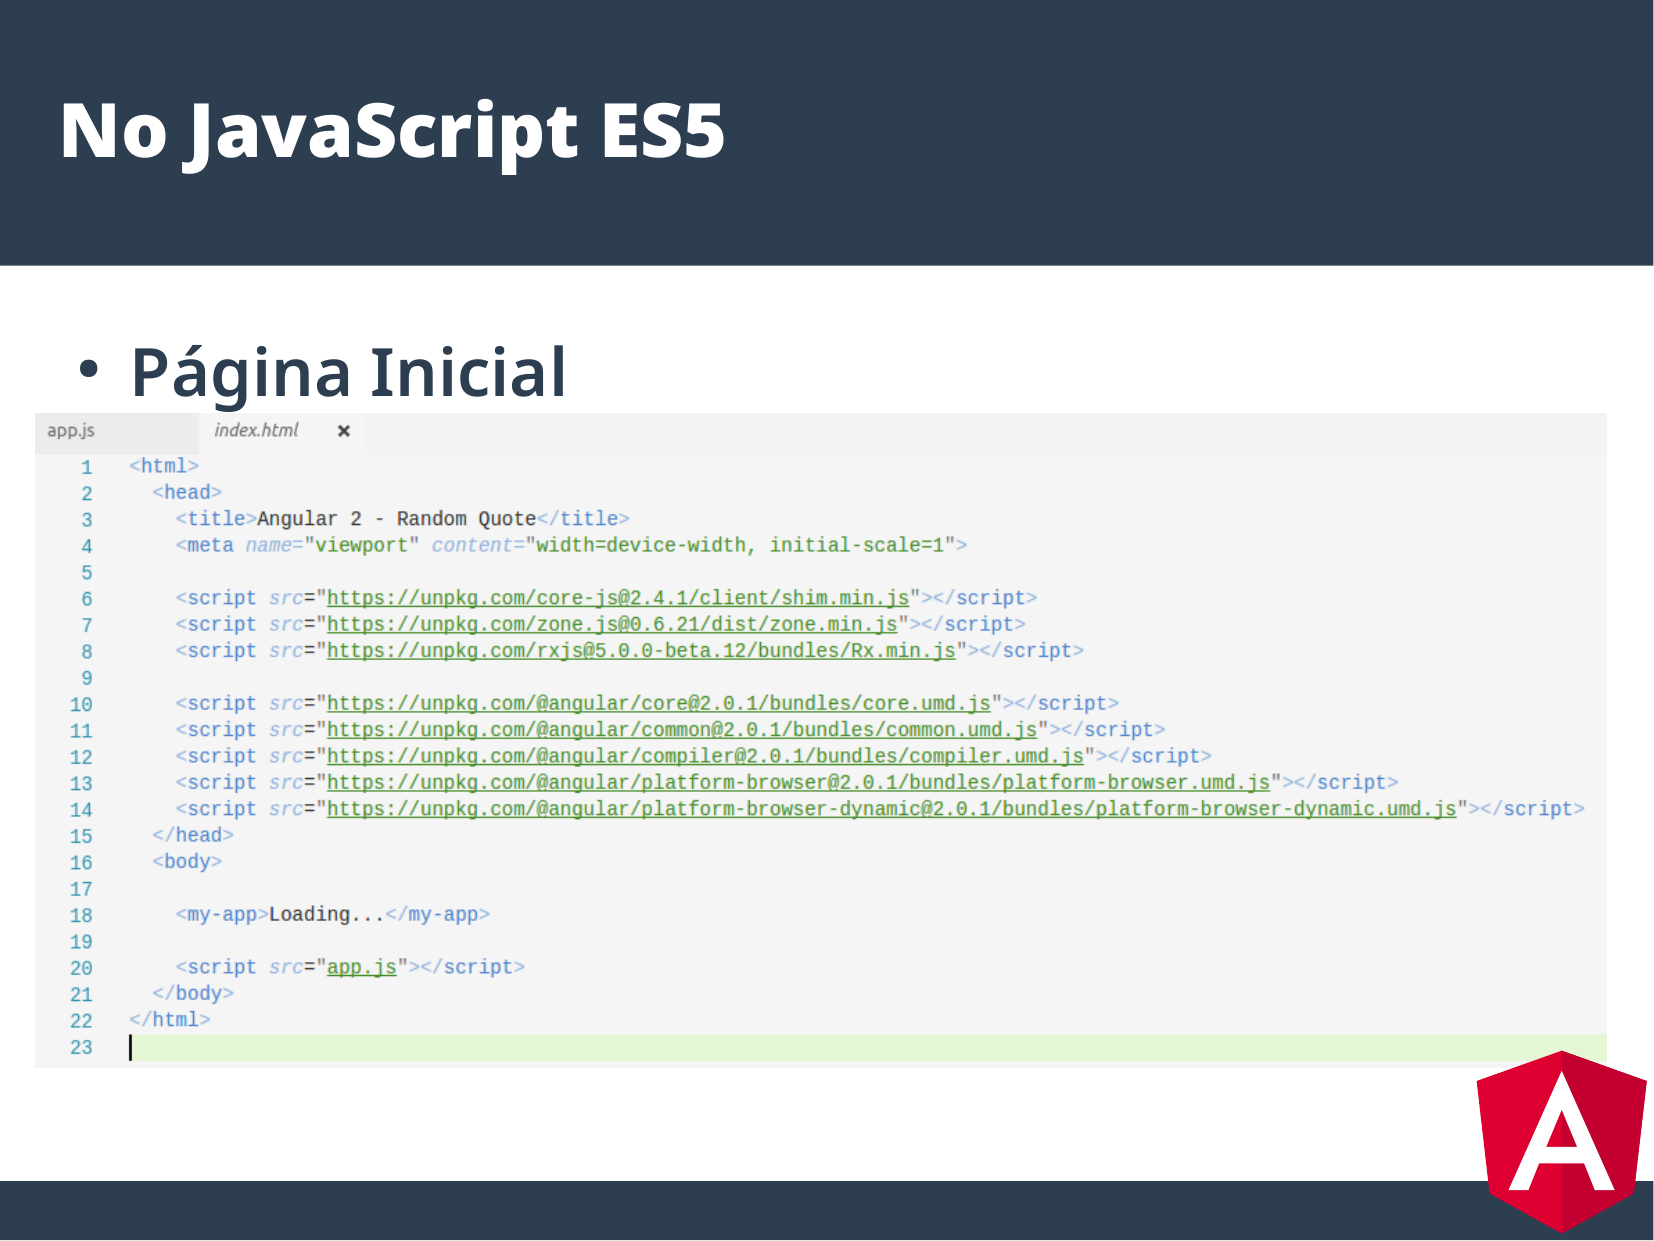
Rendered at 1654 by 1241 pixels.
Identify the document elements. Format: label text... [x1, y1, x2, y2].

title No JavaScript ES5 [59, 49, 1595, 207]
list Página Inicial [59, 324, 1595, 449]
picture [35, 413, 1654, 1241]
